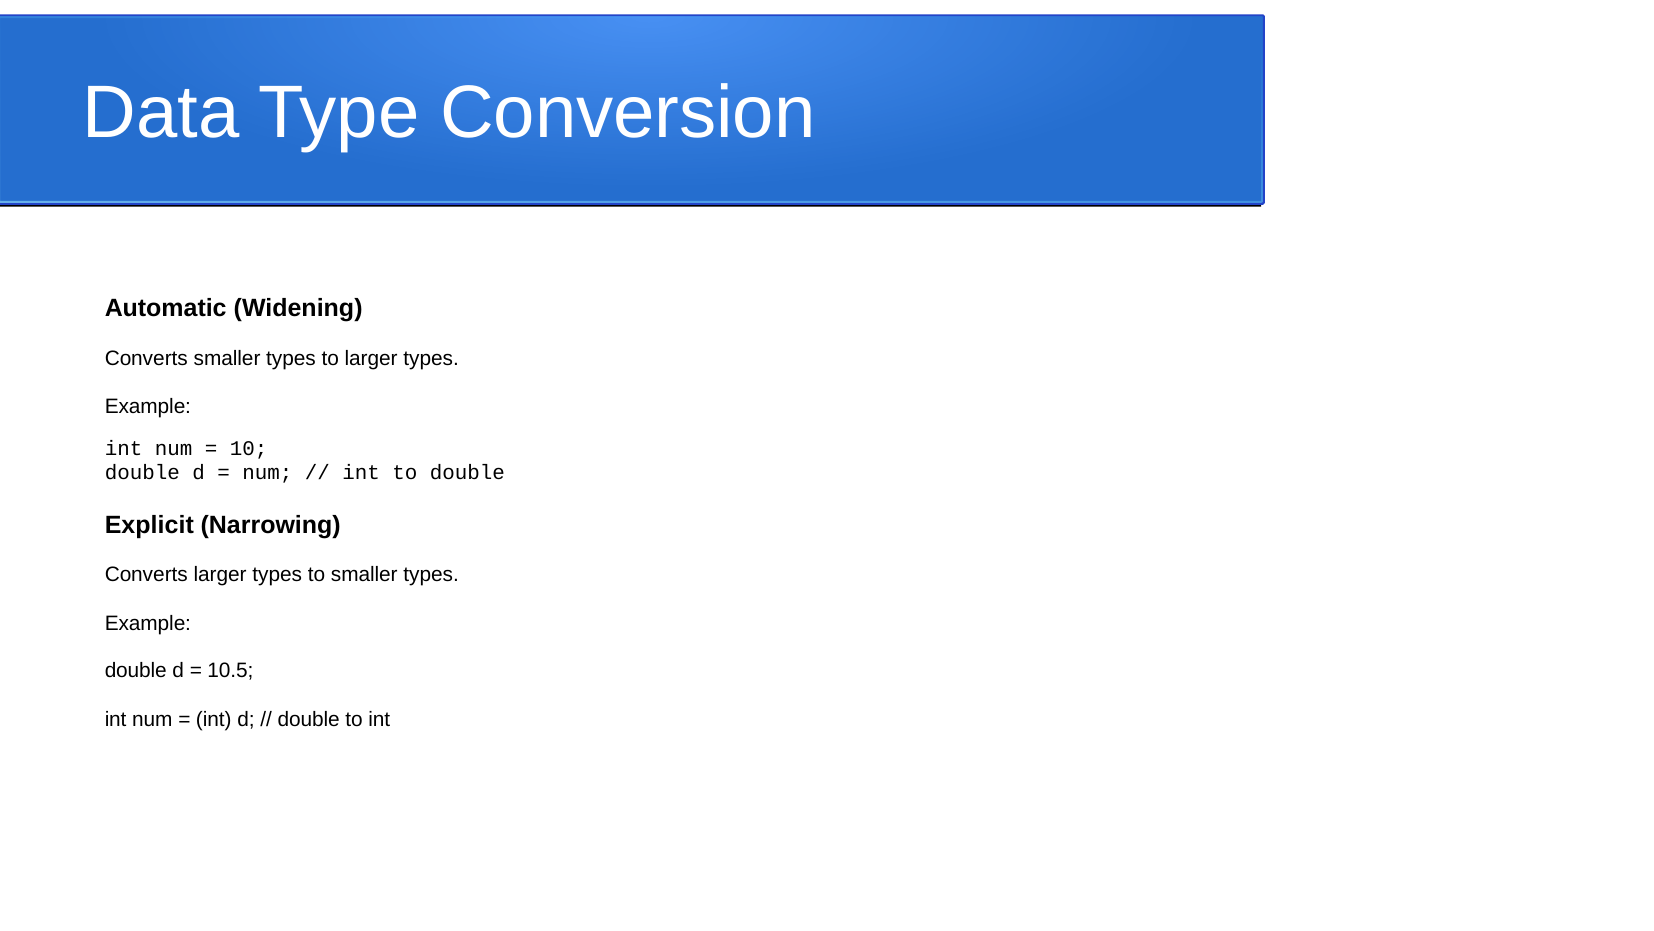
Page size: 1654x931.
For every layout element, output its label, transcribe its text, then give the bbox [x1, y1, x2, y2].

text_box Automatic (Widening) Converts smaller types to larger types. Example: int num = 10; double d = num; // int to double Explicit (Narrowing) Converts larger types to smaller types. Example: double d = 10.5; int num = (int) d; // double to int [90, 286, 520, 787]
title Data Type Conversion [82, 35, 1235, 189]
